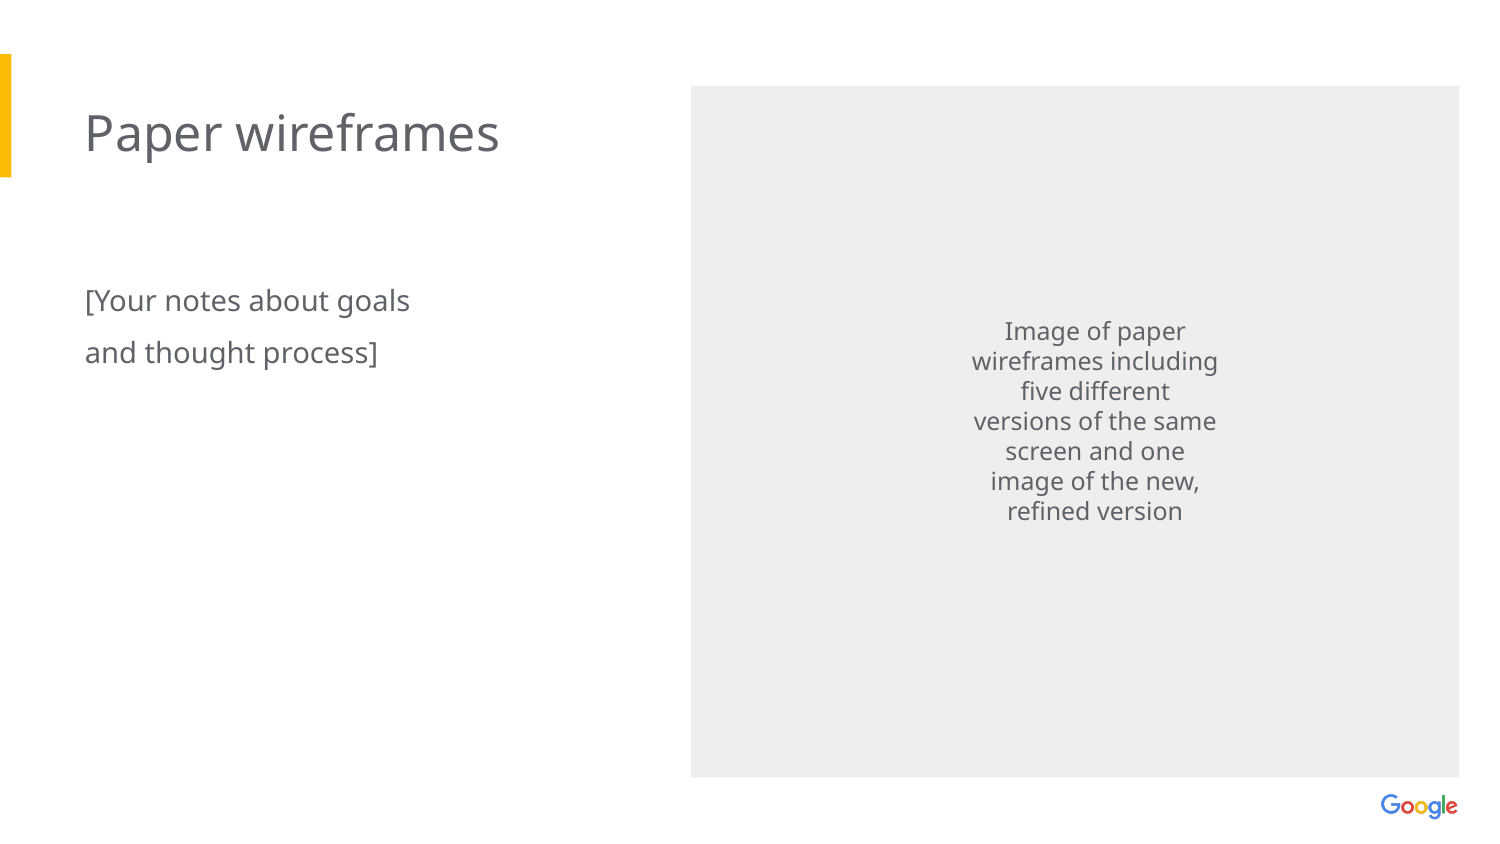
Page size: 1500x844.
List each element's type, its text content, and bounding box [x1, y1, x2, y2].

text_box [690, 85, 1460, 778]
text_box Paper wireframes [84, 85, 1234, 177]
text_box [Your notes about goals and thought process] [84, 249, 483, 385]
text_box Image of paper wireframes including five different versions of the same screen and one image of the new, refined version [956, 300, 1235, 541]
picture [1381, 794, 1458, 820]
